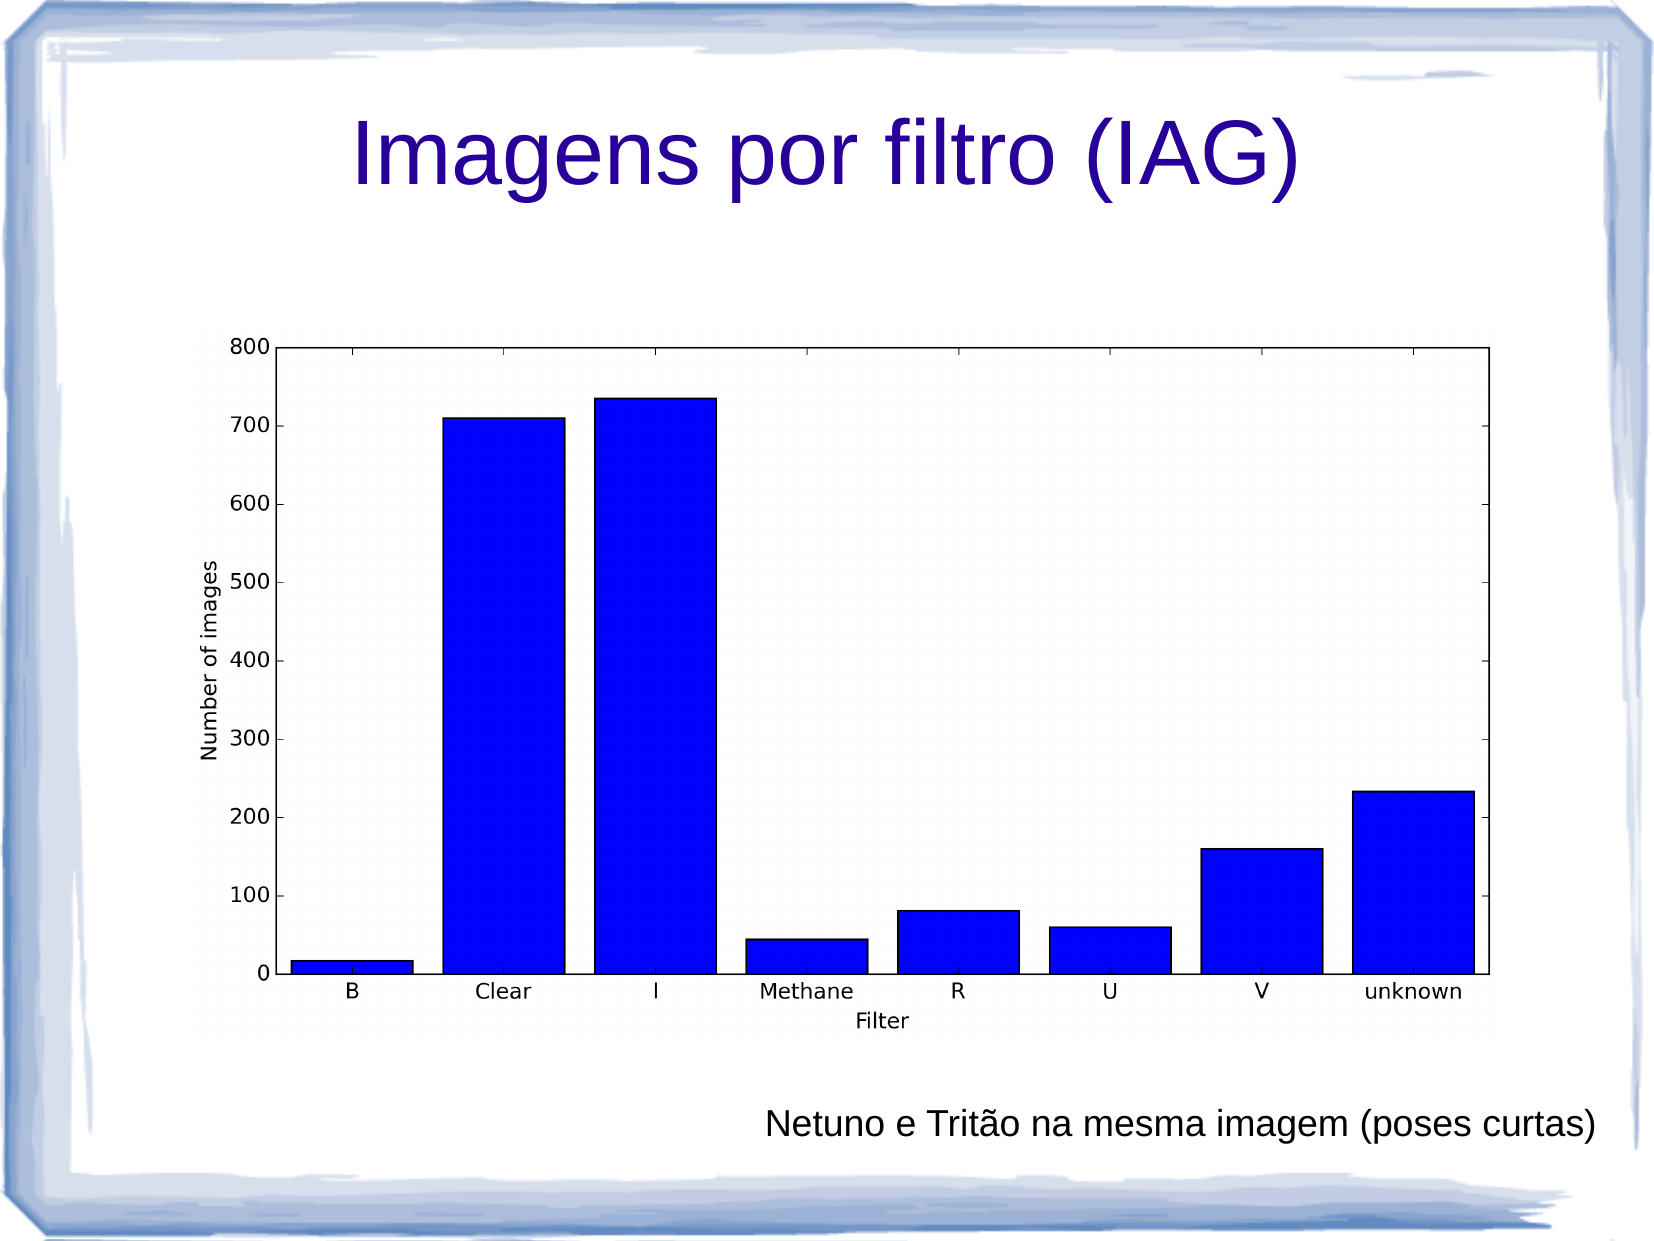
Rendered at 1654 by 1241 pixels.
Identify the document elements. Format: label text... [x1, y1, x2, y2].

text_box Netuno e Tritão na mesma imagem (poses curtas) [750, 1095, 1636, 1152]
picture [0, 0, 1654, 1241]
title Imagens por filtro (IAG) [82, 49, 1571, 257]
